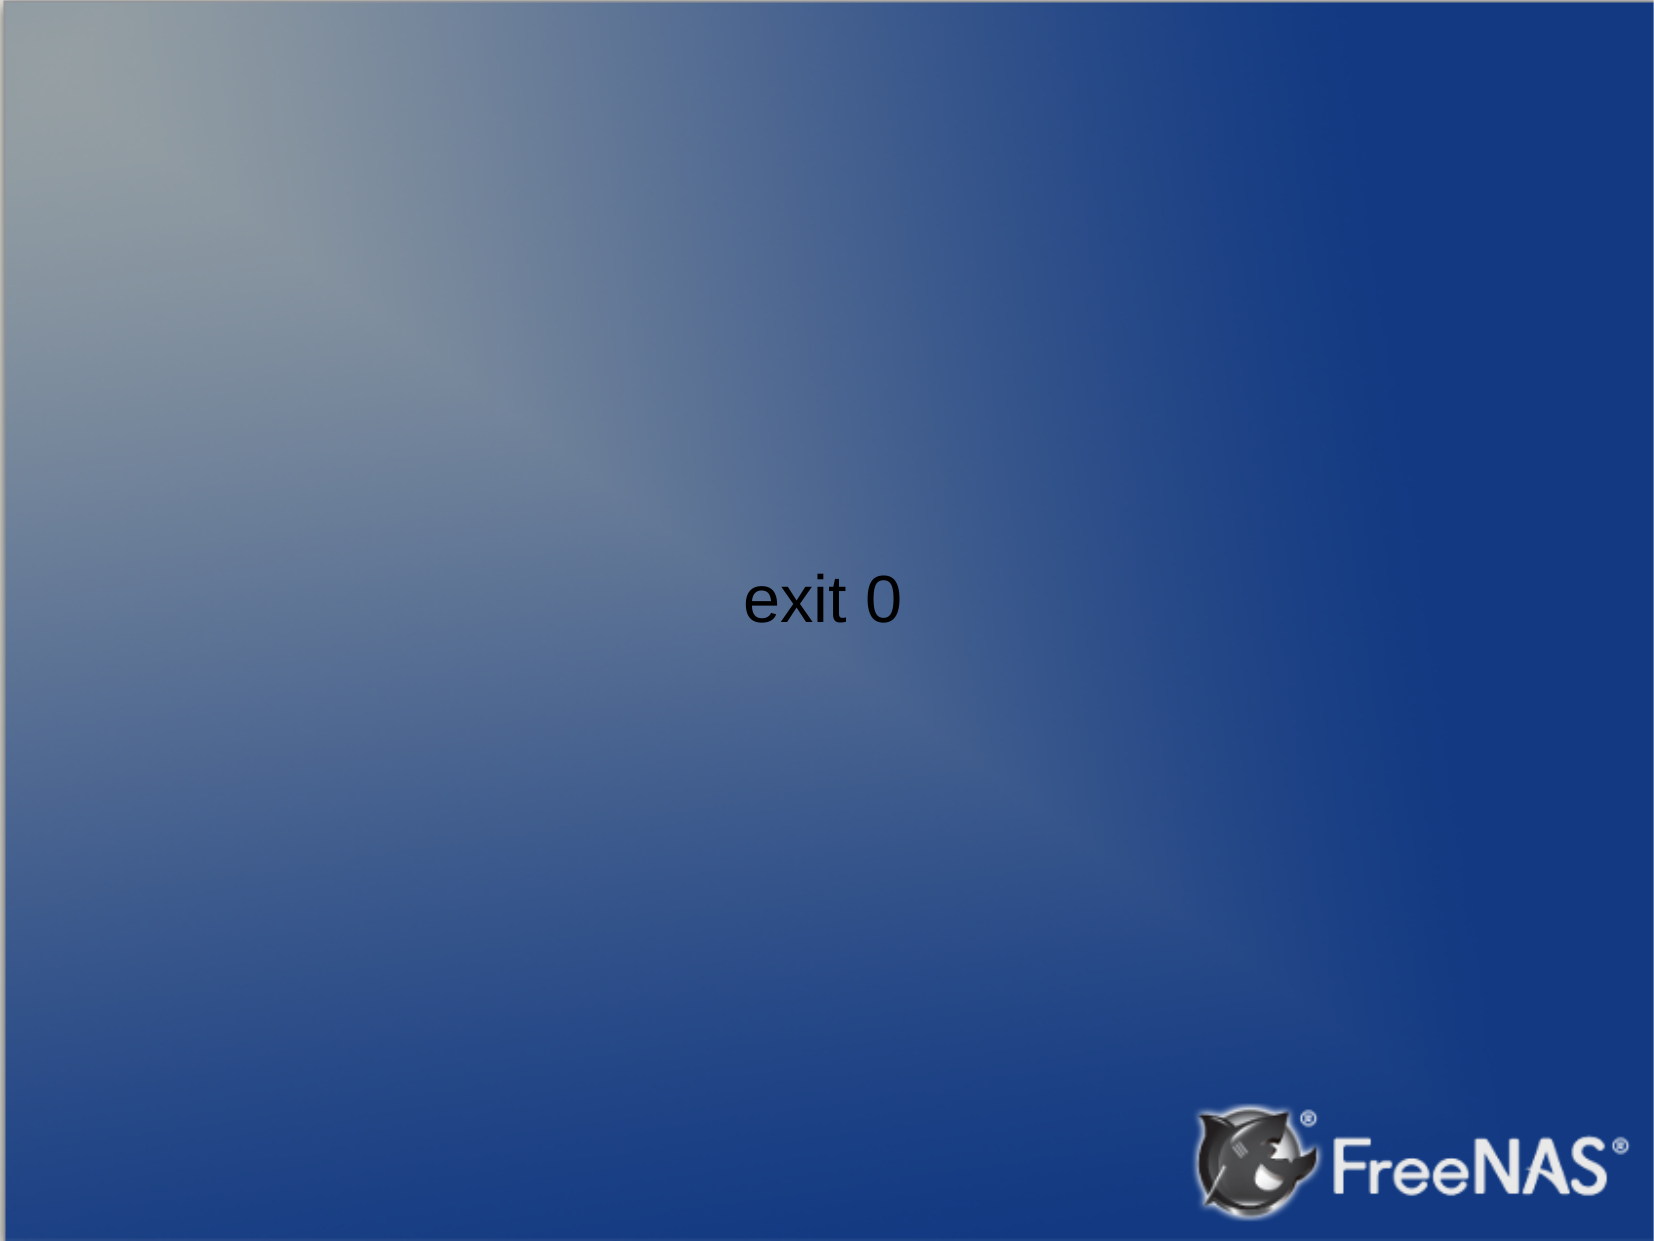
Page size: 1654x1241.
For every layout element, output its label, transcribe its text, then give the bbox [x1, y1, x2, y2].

picture [0, 0, 1654, 1241]
text_box exit 0 [728, 554, 926, 686]
